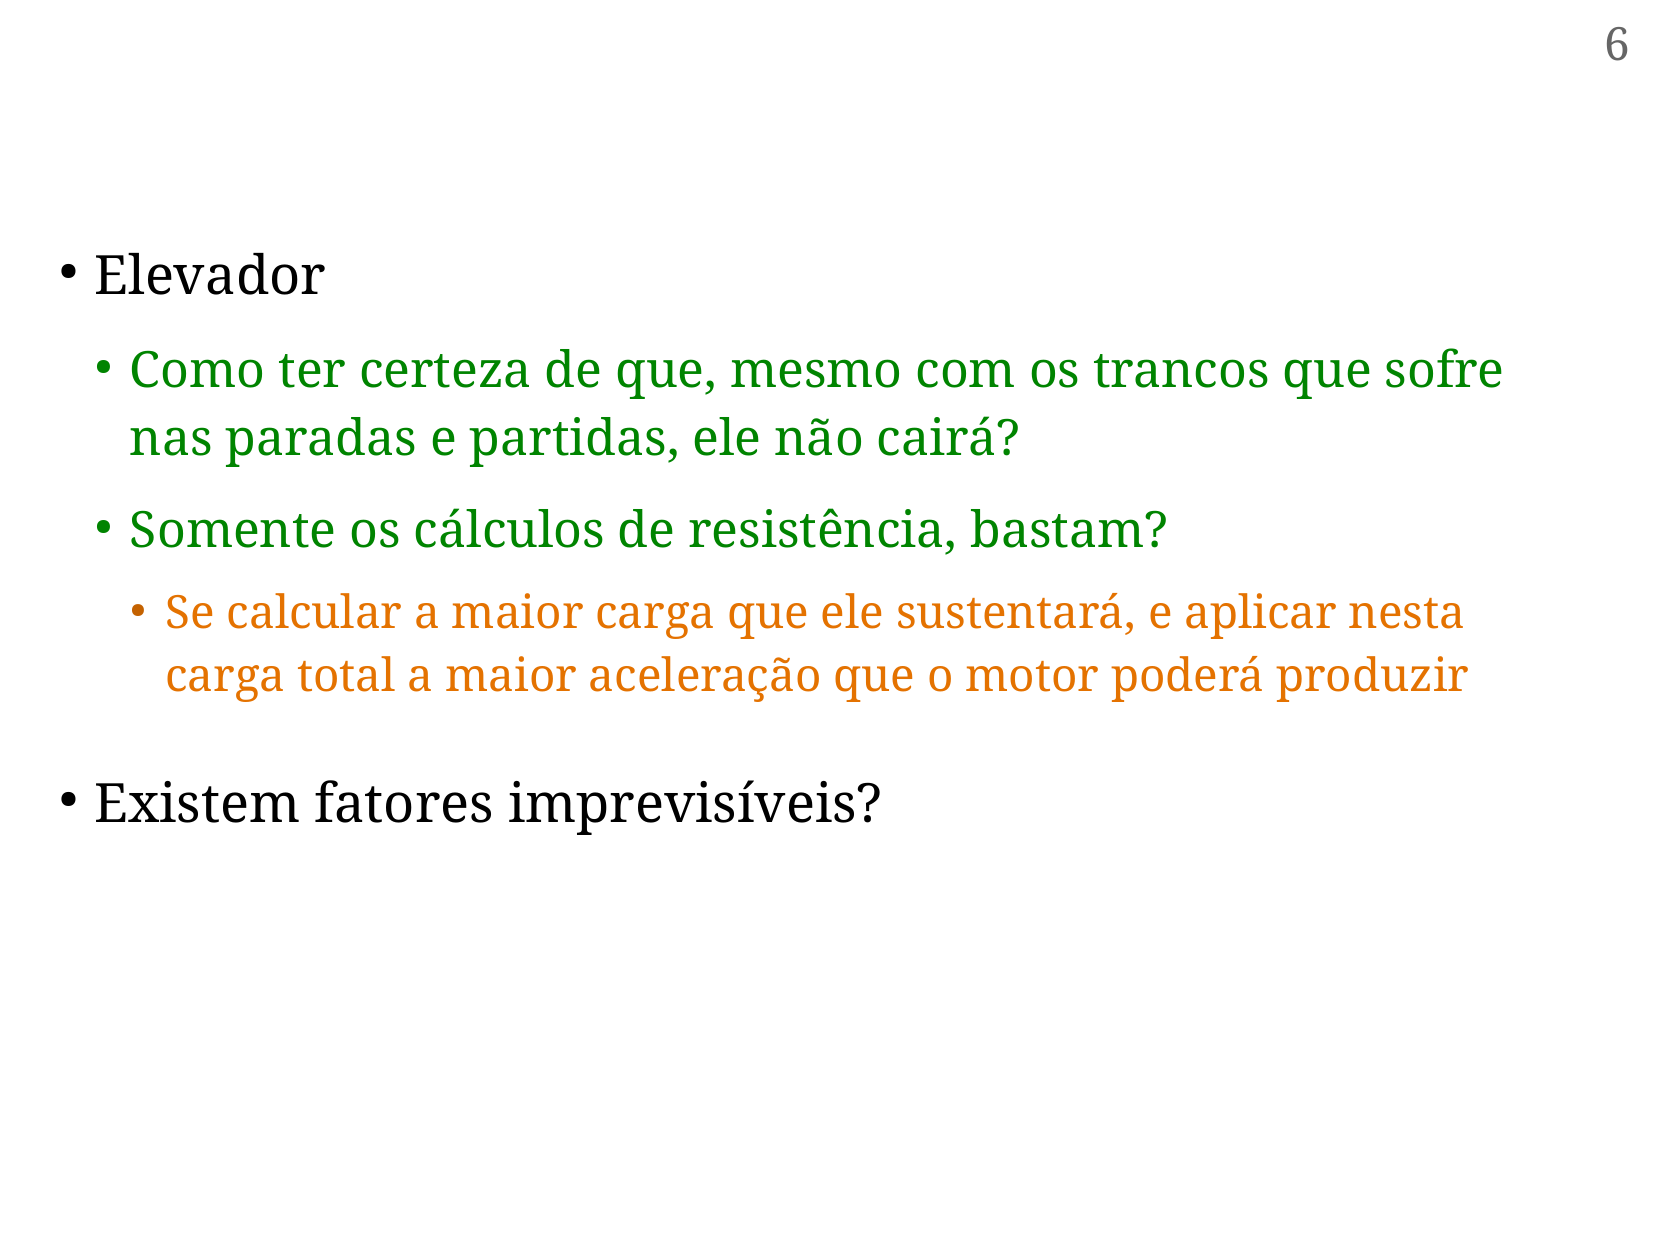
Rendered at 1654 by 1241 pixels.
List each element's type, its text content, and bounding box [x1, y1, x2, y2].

list Elevador Como ter certeza de que, mesmo com os trancos que sofre nas paradas e partidas, ele não cairá? Somente os cálculos de resistência, bastam? Se calcular a maior carga que ele sustentará, e aplicar nesta carga total a maior aceleração que o motor poderá produzir Existem fatores imprevisíveis? [59, 236, 1595, 1211]
